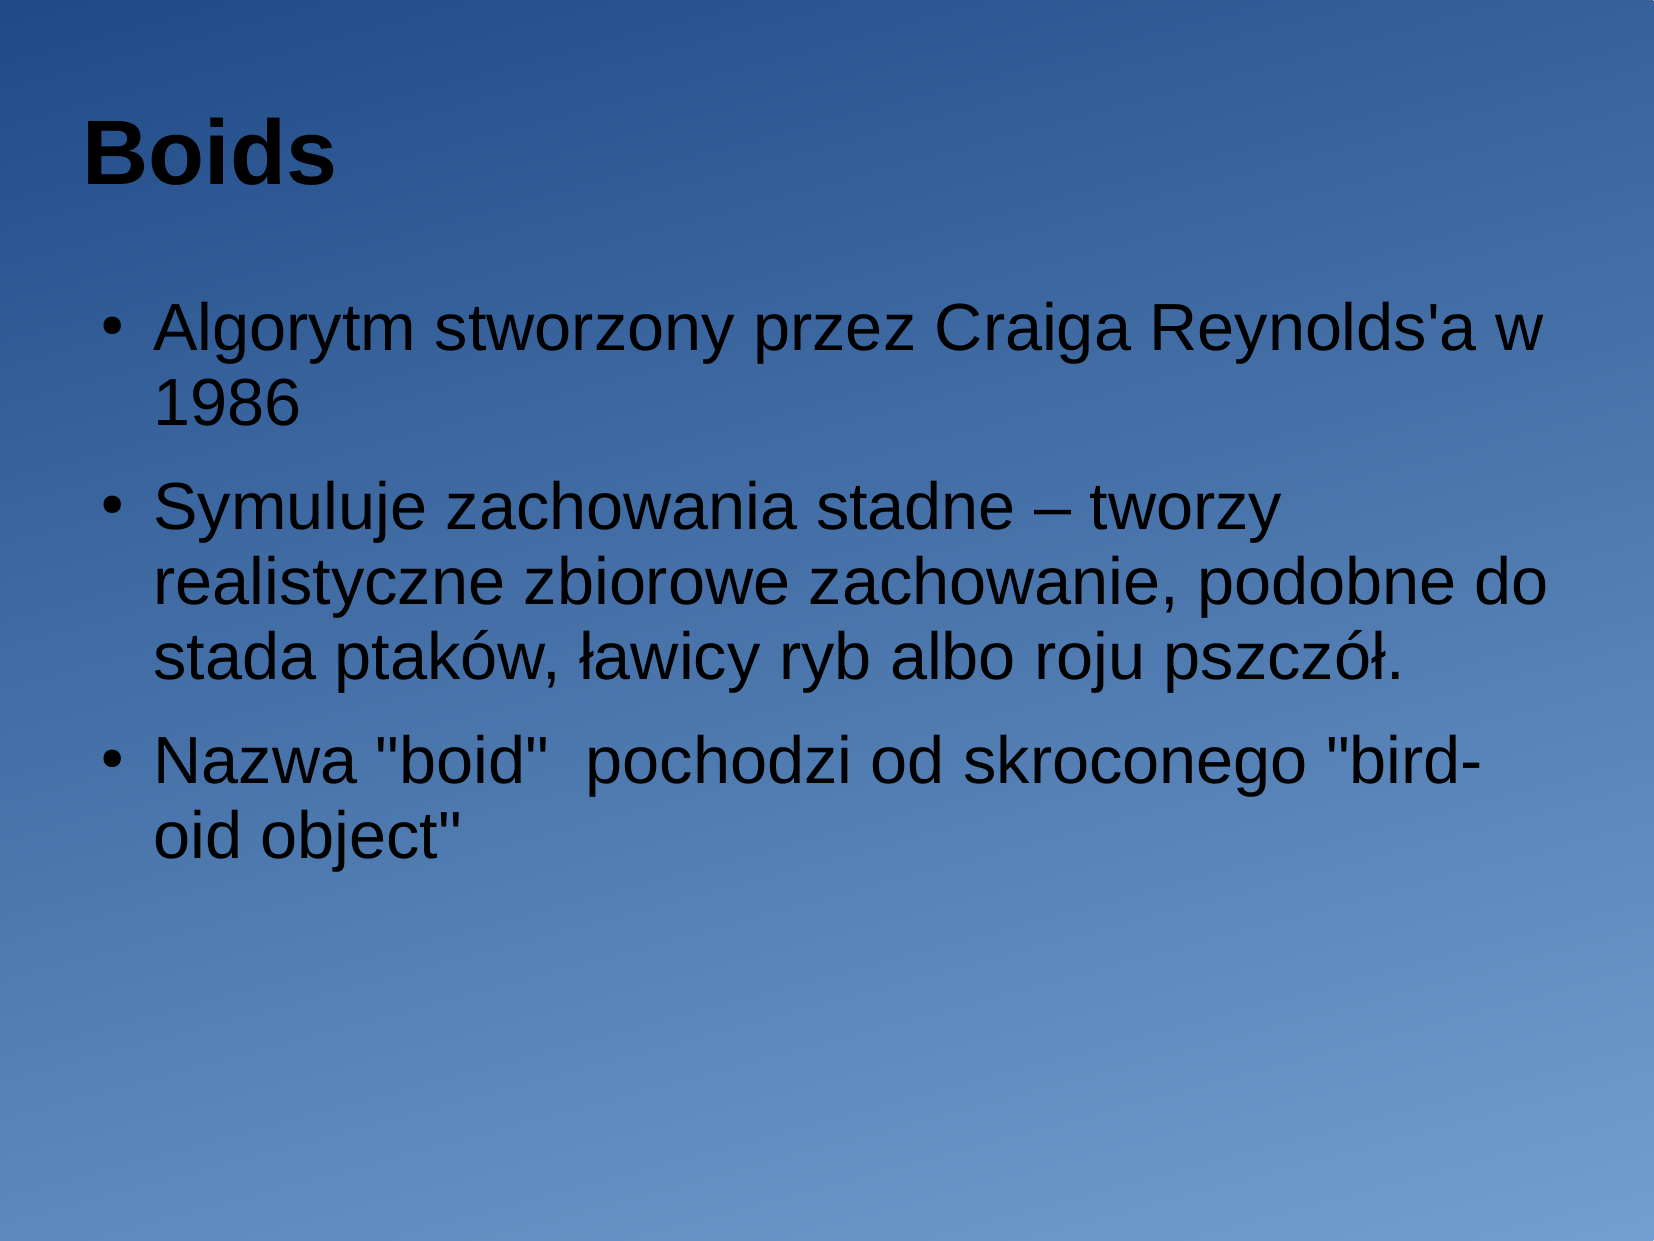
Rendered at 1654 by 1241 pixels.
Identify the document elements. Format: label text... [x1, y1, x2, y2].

list Algorytm stworzony przez Craiga Reynolds'a w 1986 Symuluje zachowania stadne – tworzy realistyczne zbiorowe zachowanie, podobne do stada ptaków, ławicy ryb albo roju pszczół. Nazwa "boid" pochodzi od skroconego "bird-oid object" [82, 290, 1571, 1010]
title Boids [82, 49, 1571, 257]
